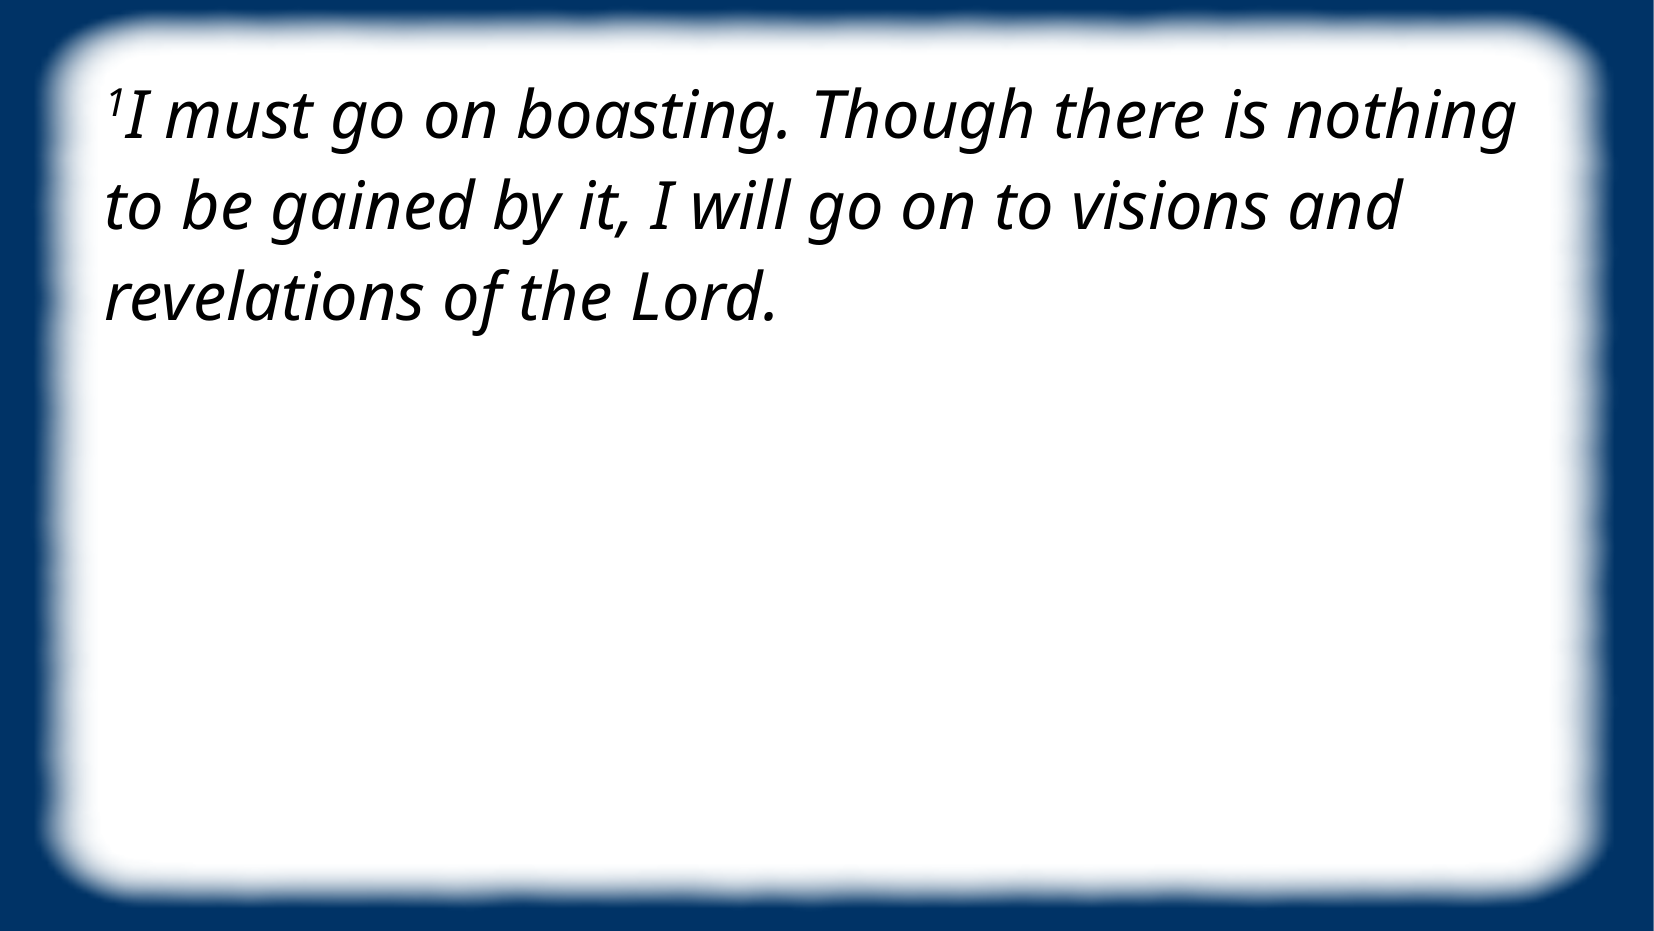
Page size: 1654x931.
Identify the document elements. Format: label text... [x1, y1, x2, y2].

picture [0, 0, 1654, 931]
text_box 1I must go on boasting. Though there is nothing to be gained by it, I will go on to visions and revelations of the Lord. [90, 60, 1561, 361]
